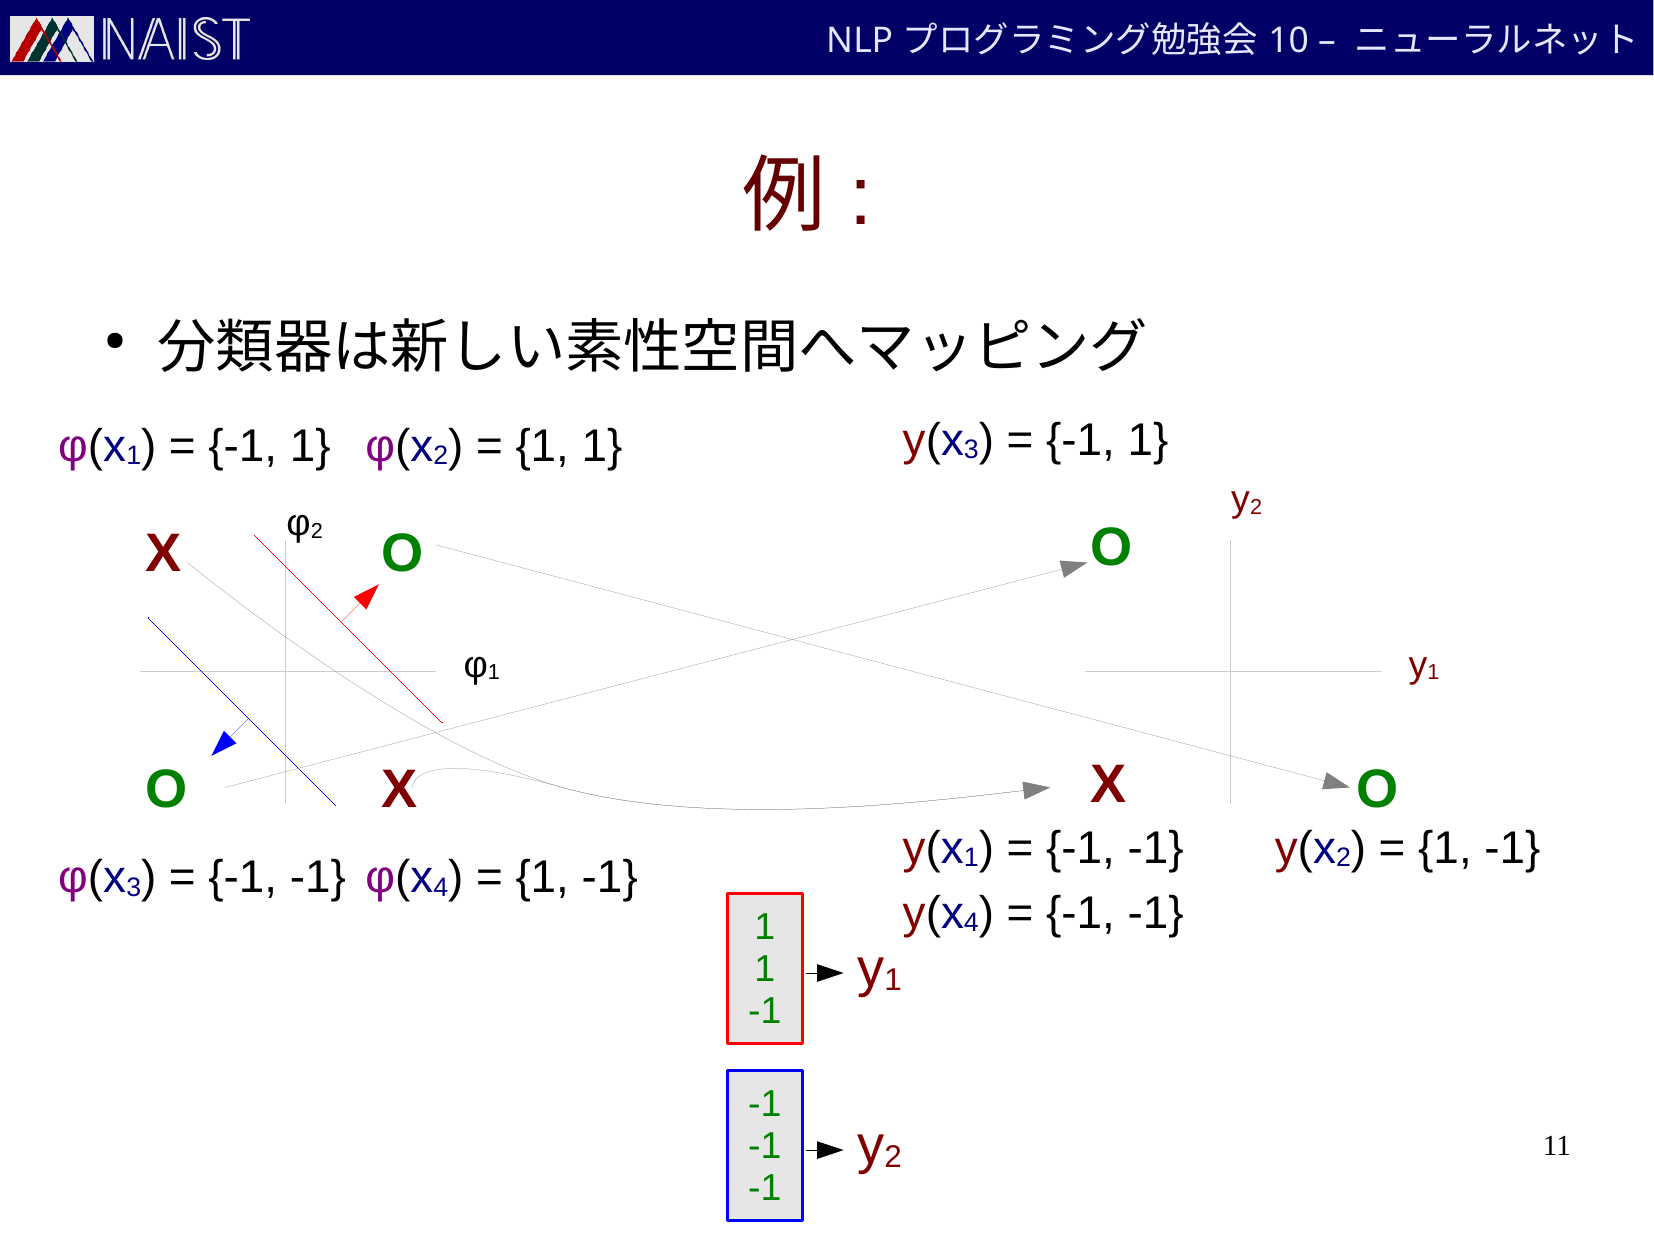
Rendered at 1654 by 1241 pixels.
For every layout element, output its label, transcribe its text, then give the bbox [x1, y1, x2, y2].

text_box -1 -1 -1 [727, 1070, 803, 1221]
text_box O [367, 515, 440, 591]
text_box φ(x4) = {1, -1} [361, 843, 653, 926]
list 分類器は新しい素性空間へマッピング [86, 300, 1576, 363]
text_box X [1075, 745, 1142, 821]
text_box X [130, 515, 197, 591]
text_box O [1341, 751, 1414, 814]
text_box O [130, 751, 203, 827]
text_box y(x2) = {1, -1} [1260, 814, 1556, 896]
text_box y2 [842, 1107, 917, 1201]
text_box φ1 [448, 635, 515, 705]
text_box 1 1 -1 [727, 893, 803, 1044]
text_box X [367, 751, 434, 836]
text_box φ(x2) = {1, 1} [350, 412, 638, 494]
text_box φ(x1) = {-1, 1} [43, 412, 346, 494]
text_box y1 [842, 930, 917, 1024]
text_box O [1075, 509, 1148, 585]
picture [10, 16, 94, 62]
picture [102, 17, 251, 60]
text_box y1 [1393, 635, 1455, 705]
text_box φ2 [271, 494, 338, 564]
text_box y(x1) = {-1, -1} [887, 814, 1199, 896]
text_box y2 [1216, 470, 1277, 540]
text_box φ(x3) = {-1, -1} [43, 843, 361, 926]
text_box y(x3) = {-1, 1} [888, 406, 1184, 489]
text_box y(x4) = {-1, -1} [888, 879, 1199, 961]
title 例: [75, 92, 1564, 285]
